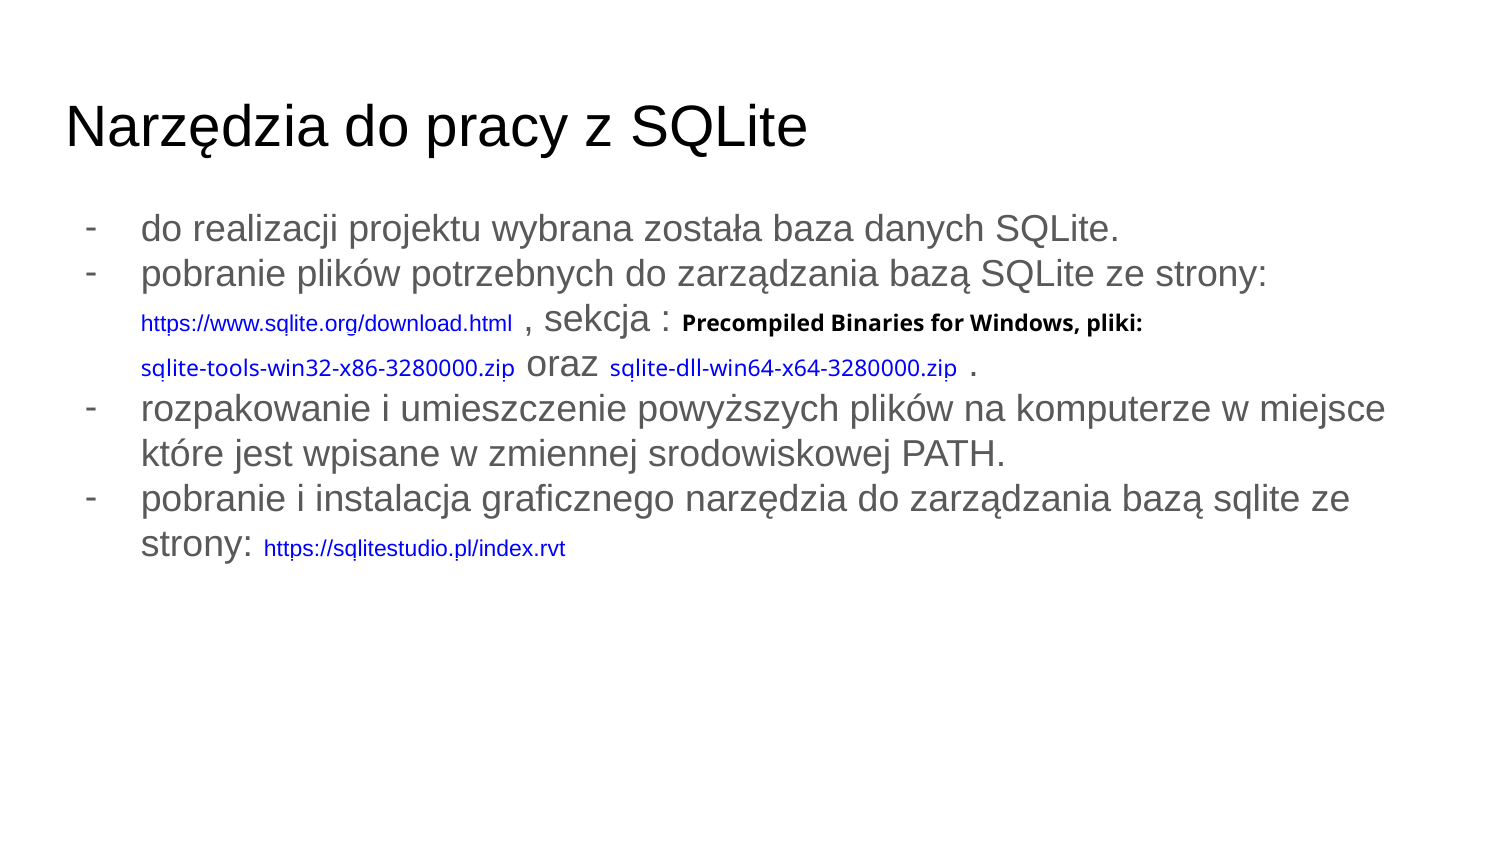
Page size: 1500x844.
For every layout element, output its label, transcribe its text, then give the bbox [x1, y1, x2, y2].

text_box do realizacji projektu wybrana została baza danych SQLite. pobranie plików potrzebnych do zarządzania bazą SQLite ze strony: https://www.sqlite.org/download.html , sekcja : Precompiled Binaries for Windows, pliki: sqlite-tools-win32-x86-3280000.zip oraz sqlite-dll-win64-x64-3280000.zip . rozpakowanie i umieszczenie powyższych plików na komputerze w miejsce które jest wpisane w zmiennej srodowiskowej PATH. pobranie i instalacja graficznego narzędzia do zarządzania bazą sqlite ze strony: https://sqlitestudio.pl/index.rvt [51, 189, 1449, 750]
text_box Narzędzia do pracy z SQLite [51, 72, 1449, 167]
